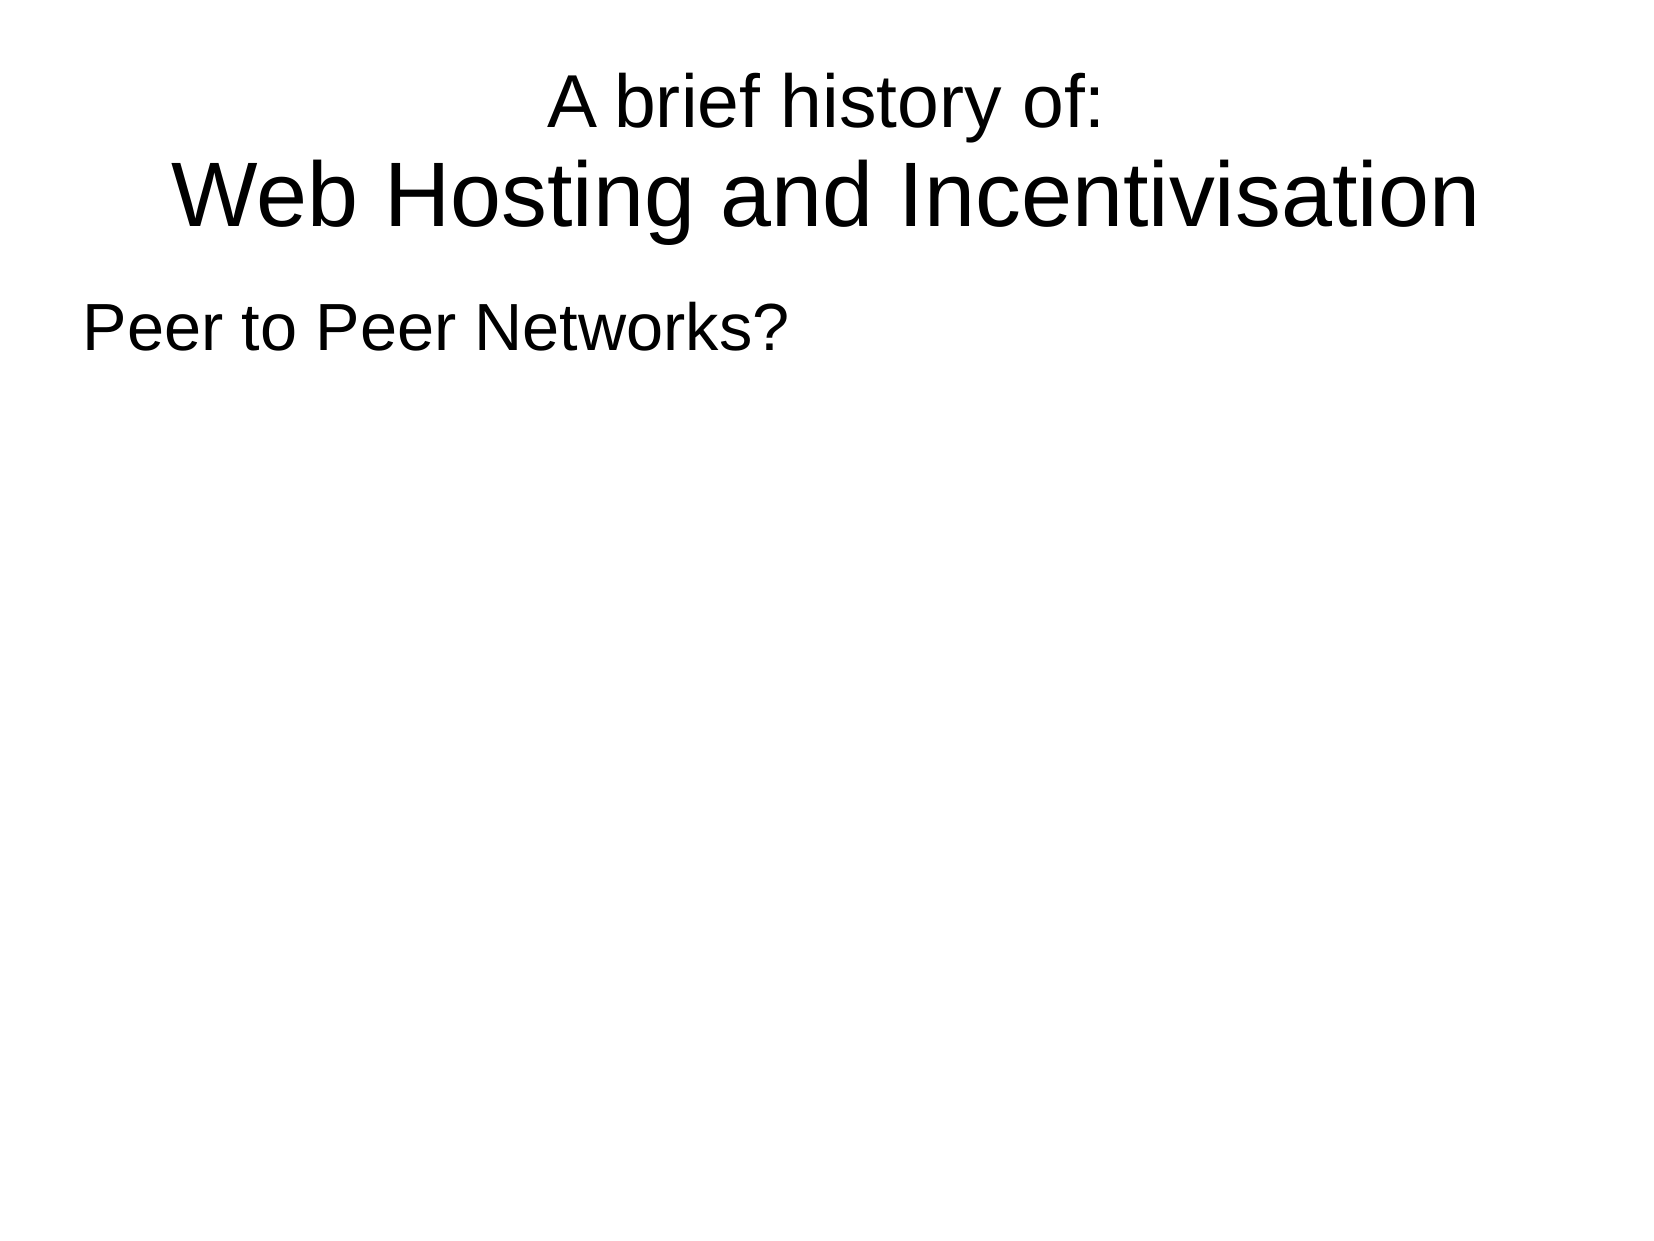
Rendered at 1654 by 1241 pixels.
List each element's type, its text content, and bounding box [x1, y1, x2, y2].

subtitle Peer to Peer Networks? [82, 290, 1571, 1010]
title A brief history of: Web Hosting and Incentivisation [82, 49, 1571, 257]
